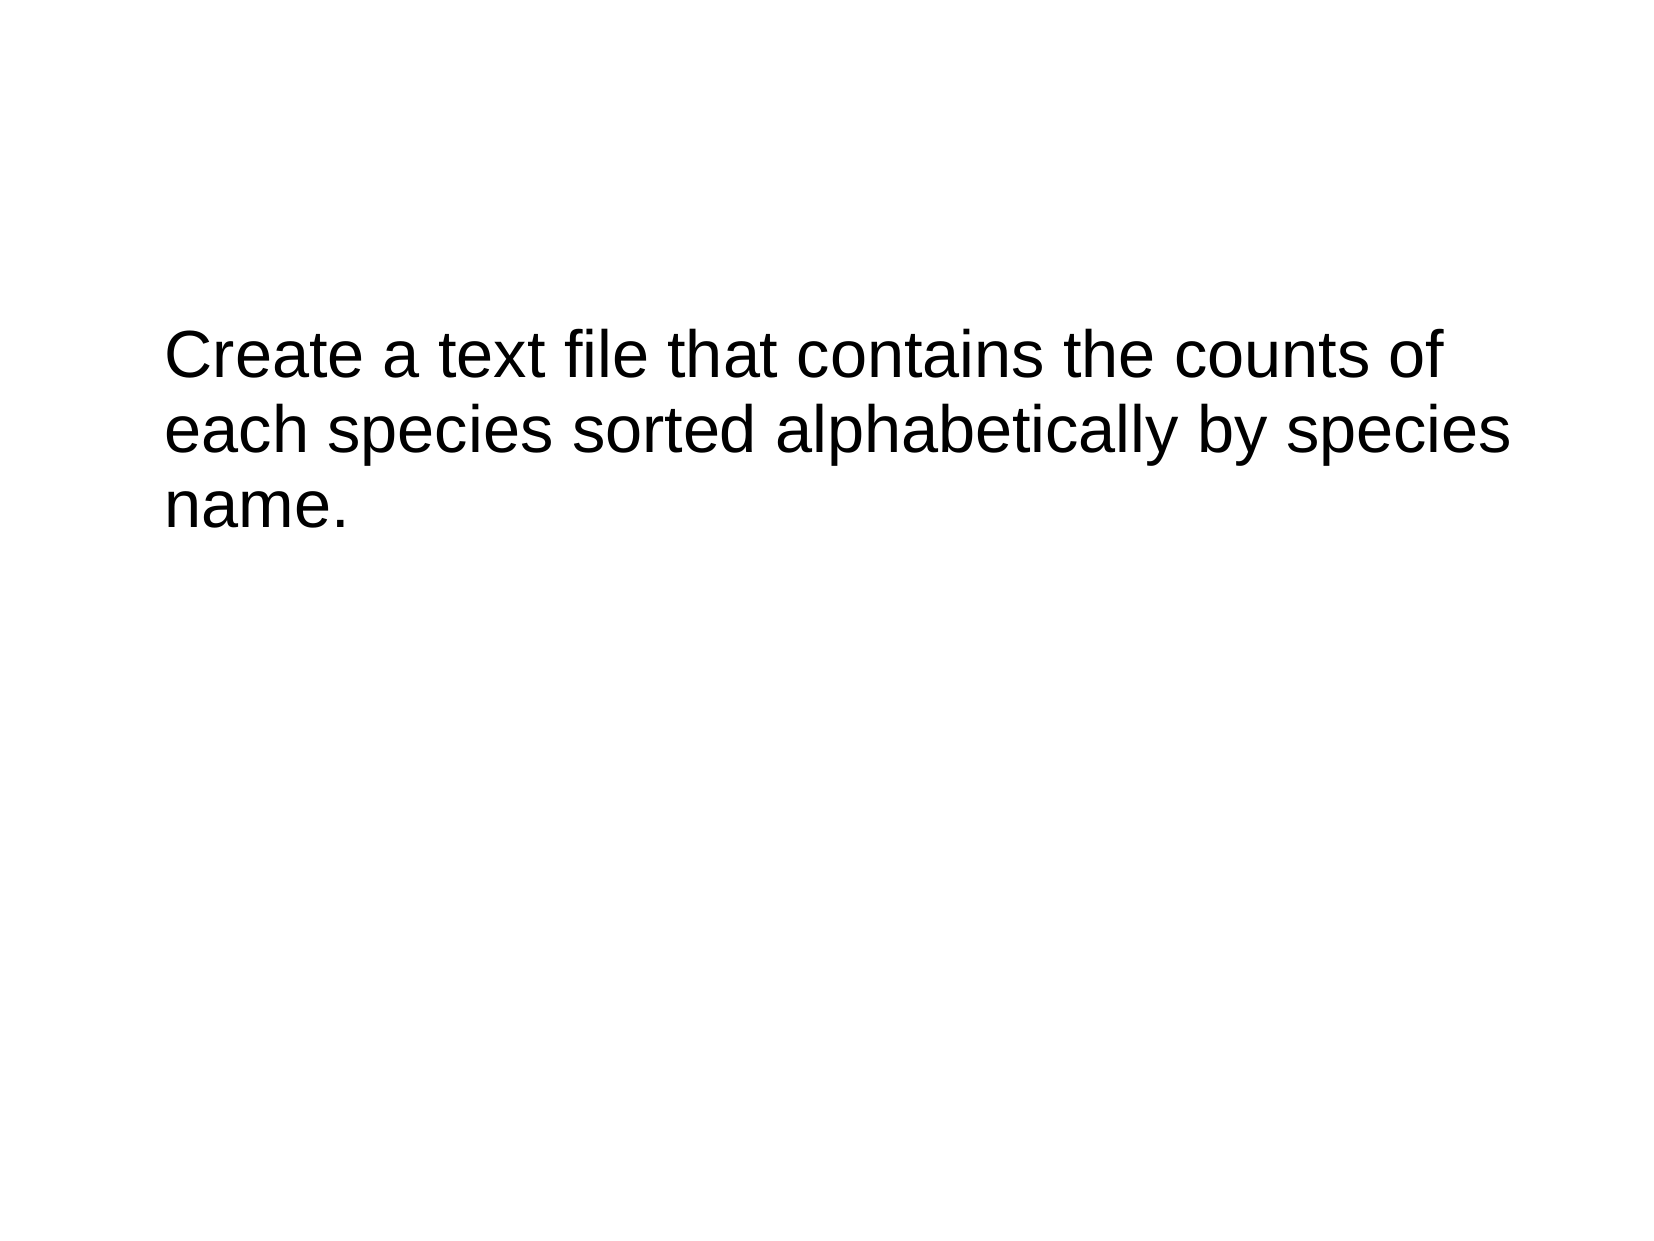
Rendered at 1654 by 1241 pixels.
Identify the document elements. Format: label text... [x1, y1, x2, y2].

text_box Create a text file that contains the counts of each species sorted alphabetically by species name. [150, 310, 1561, 550]
